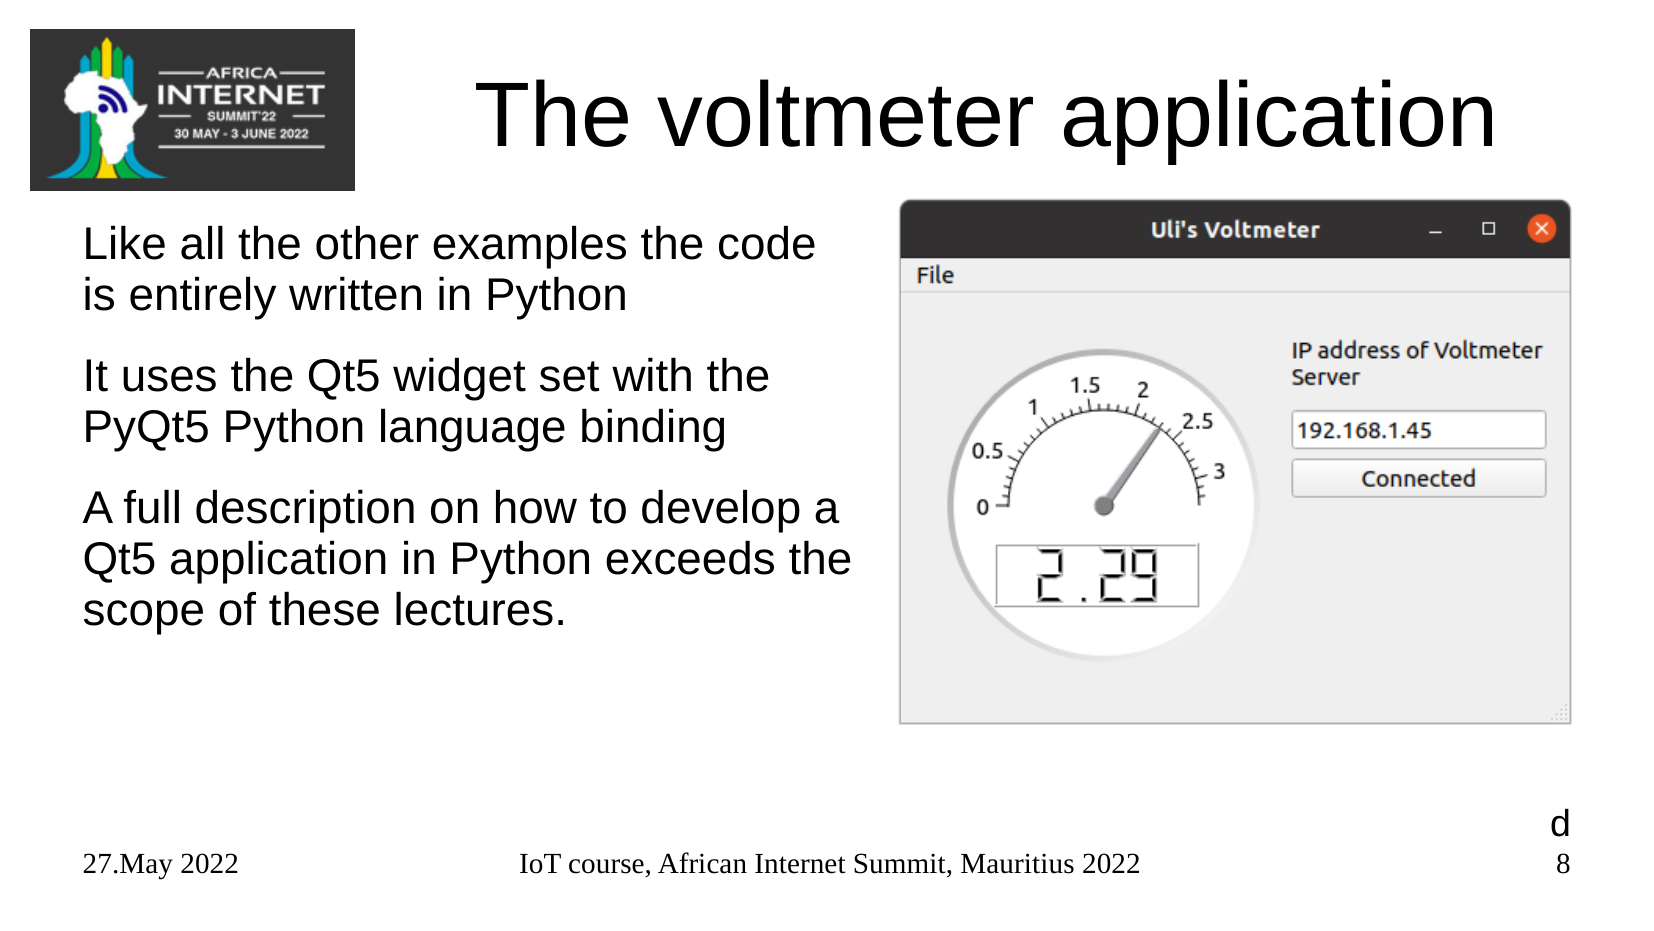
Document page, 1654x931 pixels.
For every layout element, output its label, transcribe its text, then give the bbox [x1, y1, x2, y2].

picture [885, 188, 1586, 739]
text_box d [1535, 795, 1586, 853]
picture [30, 29, 355, 191]
title The voltmeter application [403, 37, 1571, 193]
list Like all the other examples the code is entirely written in Python It uses the Qt5 widget set with the PyQt5 Python language binding A full description on how to develop a Qt5 application in Python exceeds the scope of these lectures. [82, 217, 857, 758]
